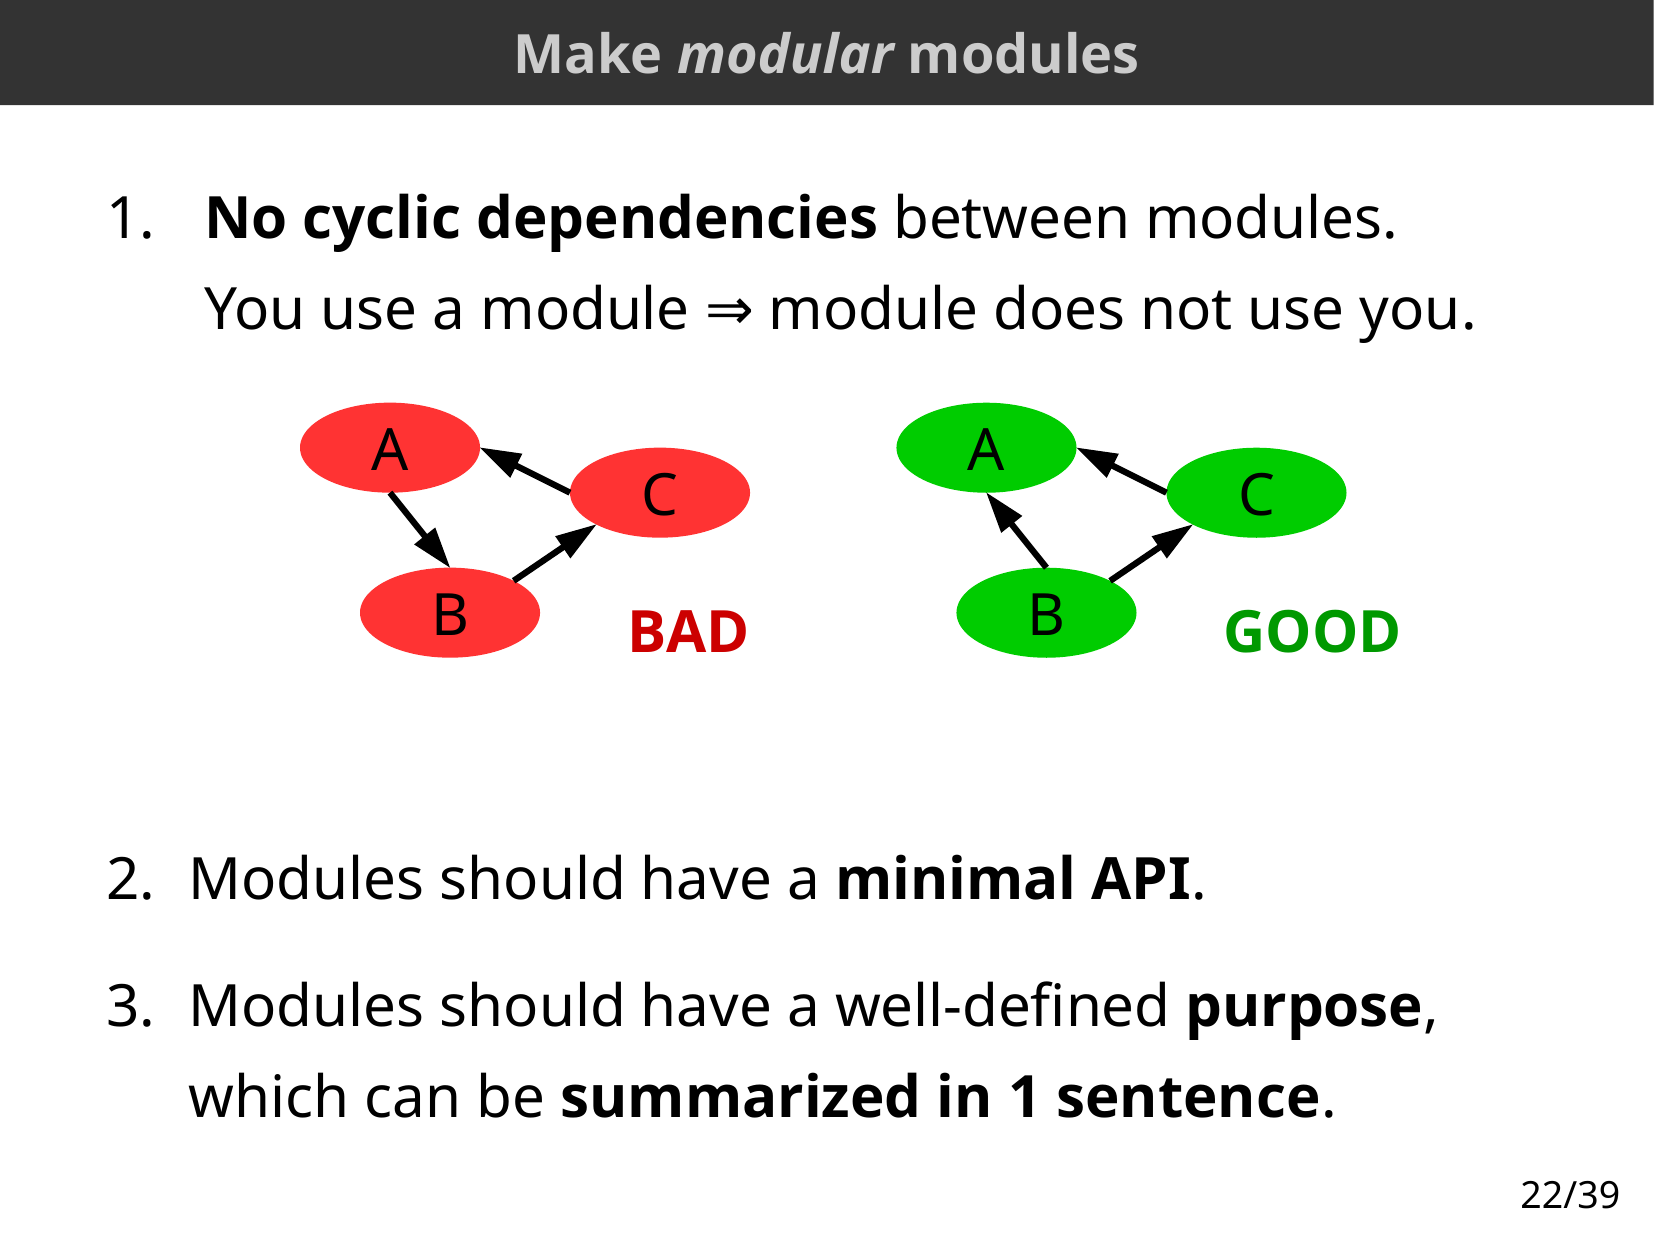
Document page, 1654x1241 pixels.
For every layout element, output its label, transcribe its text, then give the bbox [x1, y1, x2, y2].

list No cyclic dependencies between modules. You use a module ⇒ module does not use you. Modules should have a minimal API. Modules should have a well-defined purpose, which can be summarized in 1 sentence. [0, 105, 1654, 1241]
text_box A [300, 402, 481, 493]
text_box C [570, 447, 751, 538]
text_box B [956, 567, 1137, 658]
text_box B [360, 567, 541, 658]
text_box BAD [612, 582, 779, 669]
title Make modular modules [0, 0, 1654, 105]
text_box A [896, 402, 1077, 493]
text_box C [1166, 447, 1347, 538]
text_box GOOD [1208, 582, 1430, 669]
